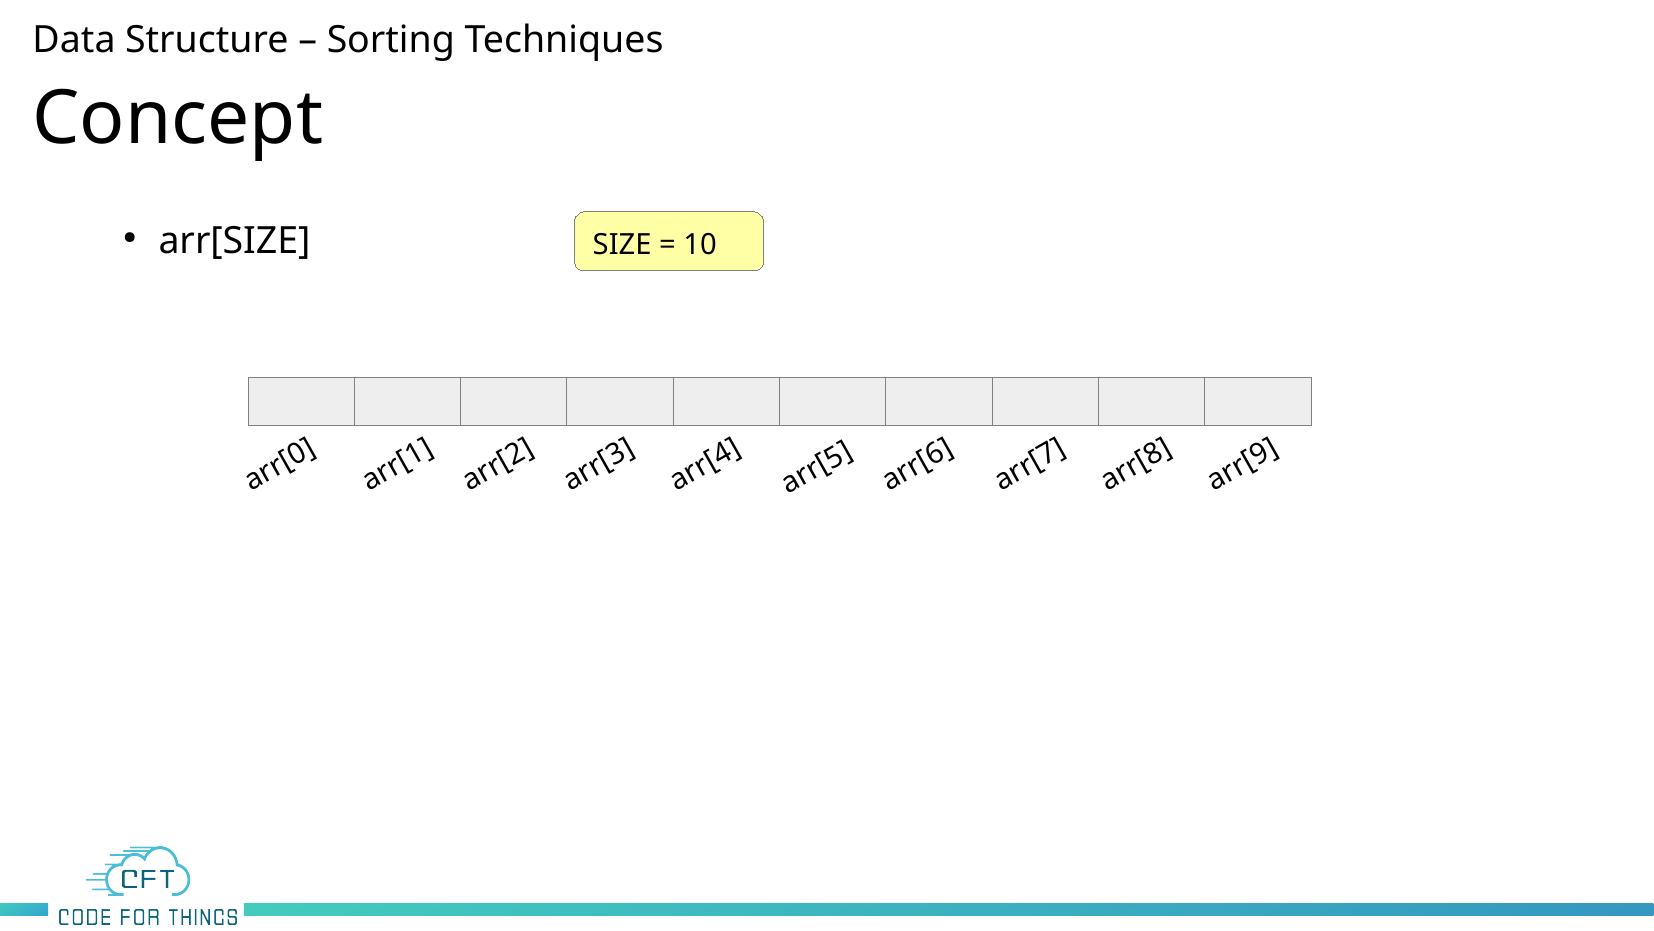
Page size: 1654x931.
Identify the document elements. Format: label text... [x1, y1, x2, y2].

text_box arr[1] [336, 401, 473, 517]
text_box [248, 377, 1312, 426]
text_box arr[6] [863, 401, 999, 517]
picture [59, 846, 237, 925]
text_box arr[4] [647, 401, 786, 517]
text_box arr[8] [1079, 401, 1213, 517]
text_box SIZE = 10 [577, 215, 758, 265]
title Data Structure – Sorting Techniques Concept [32, 12, 1184, 166]
text_box arr[3] [537, 401, 680, 517]
text_box arr[5] [756, 404, 898, 520]
text_box [574, 211, 764, 271]
text_box arr[2] [437, 401, 574, 517]
text_box arr[SIZE] [108, 205, 353, 272]
text_box arr[7] [971, 401, 1111, 517]
text_box arr[0] [218, 401, 360, 517]
text_box arr[9] [1181, 401, 1323, 517]
